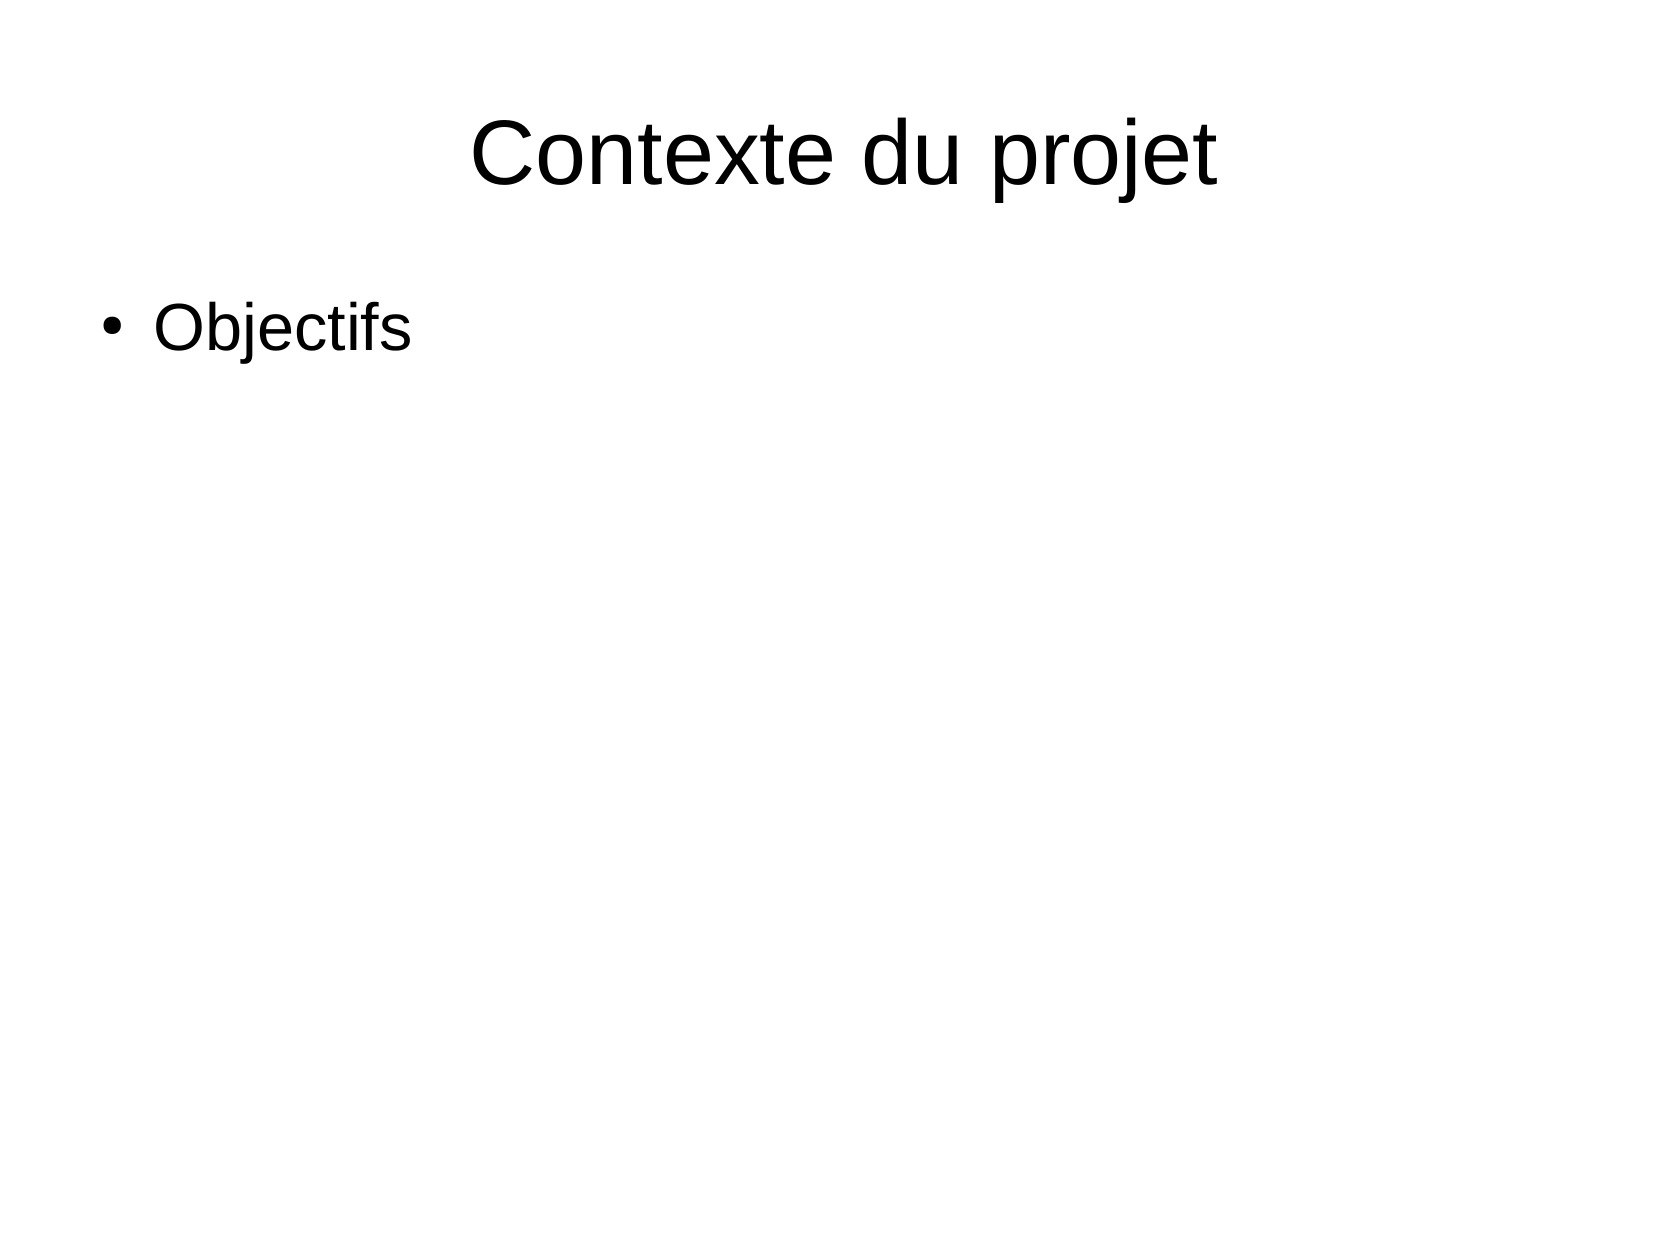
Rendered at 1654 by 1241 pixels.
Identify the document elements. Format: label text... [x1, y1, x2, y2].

title Contexte du projet [82, 49, 1571, 257]
list Objectifs [82, 290, 1571, 1010]
